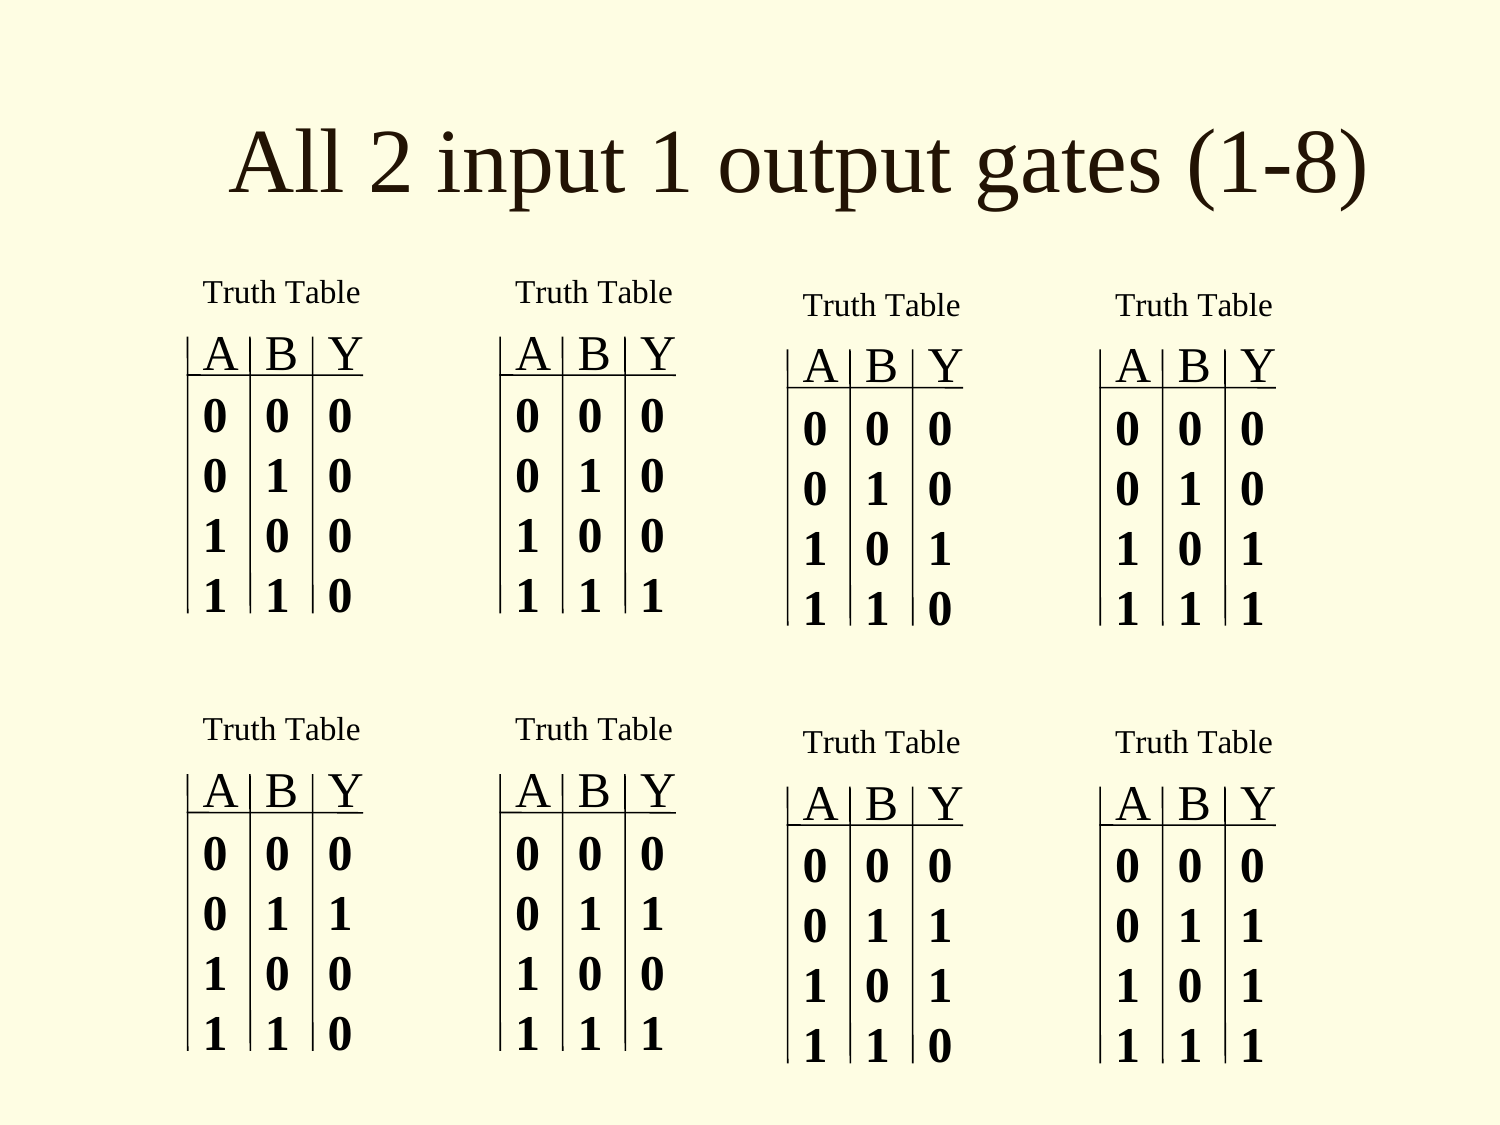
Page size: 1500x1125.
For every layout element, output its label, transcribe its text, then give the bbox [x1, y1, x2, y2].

text_box Y [1225, 762, 1292, 838]
text_box Y [1225, 324, 1292, 401]
text_box B [1162, 768, 1225, 838]
text_box 0 1 0 1 [562, 374, 618, 631]
text_box Truth Table [1100, 274, 1289, 331]
text_box 0 0 1 1 [1100, 387, 1155, 643]
text_box 0 1 0 1 [562, 812, 618, 1068]
text_box Y [312, 749, 379, 826]
text_box 0 1 0 1 [850, 387, 905, 643]
text_box 0 1 0 1 [250, 374, 305, 631]
text_box B [562, 318, 625, 388]
text_box A [787, 768, 850, 838]
text_box Truth Table [500, 699, 689, 756]
text_box 0 1 1 0 [912, 838, 968, 1081]
text_box 0 1 0 0 [312, 826, 368, 1068]
text_box Y [312, 312, 379, 388]
text_box 0 1 0 1 [250, 812, 305, 1068]
text_box Truth Table [187, 699, 376, 756]
text_box Y [912, 324, 979, 401]
text_box A [500, 756, 562, 826]
text_box B [250, 756, 312, 826]
text_box B [850, 331, 912, 401]
text_box A [1100, 331, 1162, 401]
text_box 0 0 1 0 [912, 401, 968, 643]
text_box 0 0 1 1 [187, 374, 243, 631]
text_box Y [625, 749, 692, 826]
text_box B [562, 756, 625, 826]
text_box A [187, 756, 250, 826]
text_box Y [625, 312, 692, 388]
text_box Truth Table [1100, 712, 1289, 768]
text_box B [250, 318, 312, 388]
text_box Truth Table [500, 262, 689, 318]
text_box A [1100, 768, 1162, 838]
text_box Truth Table [787, 274, 976, 331]
text_box 0 0 0 1 [625, 388, 680, 631]
text_box Y [912, 762, 979, 838]
text_box 0 0 1 1 [787, 387, 843, 643]
text_box A [787, 331, 850, 401]
text_box 0 0 1 1 [1100, 824, 1155, 1081]
text_box 0 0 0 0 [312, 388, 368, 631]
text_box 0 1 0 1 [1162, 387, 1218, 643]
text_box B [1162, 331, 1225, 401]
text_box B [850, 768, 912, 838]
text_box Truth Table [787, 712, 976, 768]
text_box 0 0 1 1 [187, 812, 243, 1068]
text_box A [500, 318, 562, 388]
text_box 0 0 1 1 [1225, 401, 1280, 643]
text_box 0 1 0 1 [1162, 824, 1218, 1081]
text_box 0 1 1 1 [1225, 838, 1280, 1081]
title All 2 input 1 output gates (1-8)‏ [174, 62, 1425, 250]
text_box A [187, 318, 250, 388]
text_box Truth Table [187, 262, 376, 318]
text_box 0 0 1 1 [500, 812, 555, 1068]
text_box 0 1 0 1 [850, 824, 905, 1081]
text_box 0 0 1 1 [500, 374, 555, 631]
text_box 0 0 1 1 [787, 824, 843, 1081]
text_box 0 1 0 1 [625, 826, 680, 1068]
